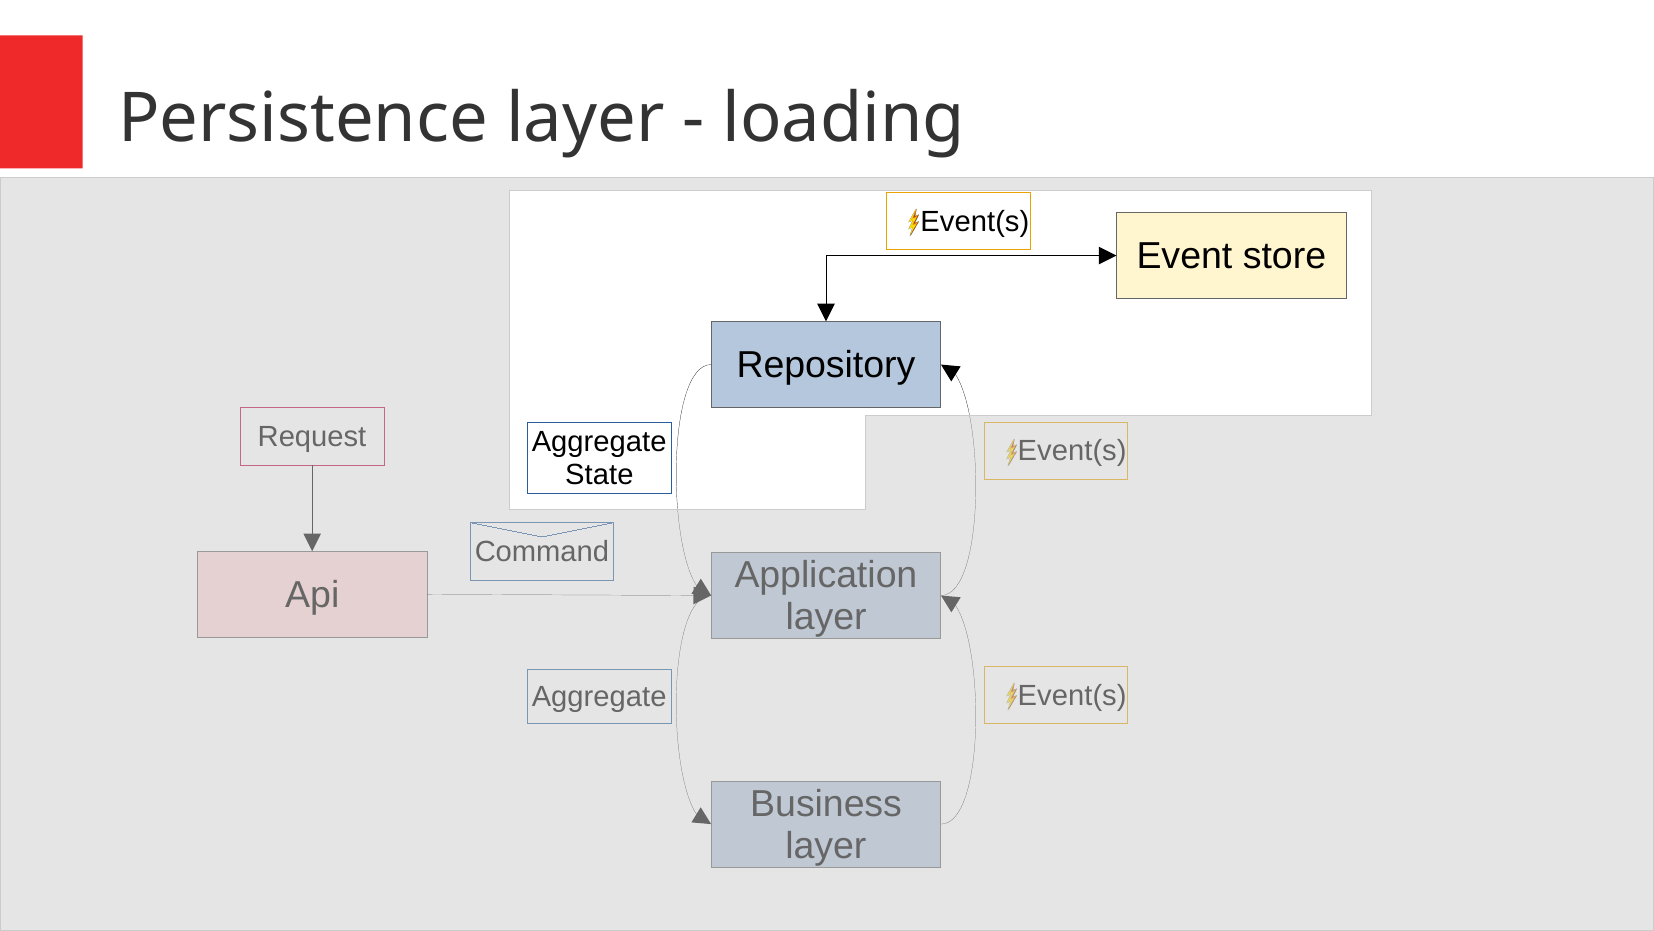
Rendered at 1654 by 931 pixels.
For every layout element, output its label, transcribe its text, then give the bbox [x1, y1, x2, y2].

text_box Event(s) [886, 192, 1031, 250]
picture [897, 206, 930, 239]
text_box Aggregate State [527, 422, 672, 494]
text_box Event store [1116, 212, 1347, 299]
text_box Repository [711, 321, 941, 408]
text_box [0, 177, 1654, 931]
title Persistence layer - loading [118, 37, 1571, 177]
